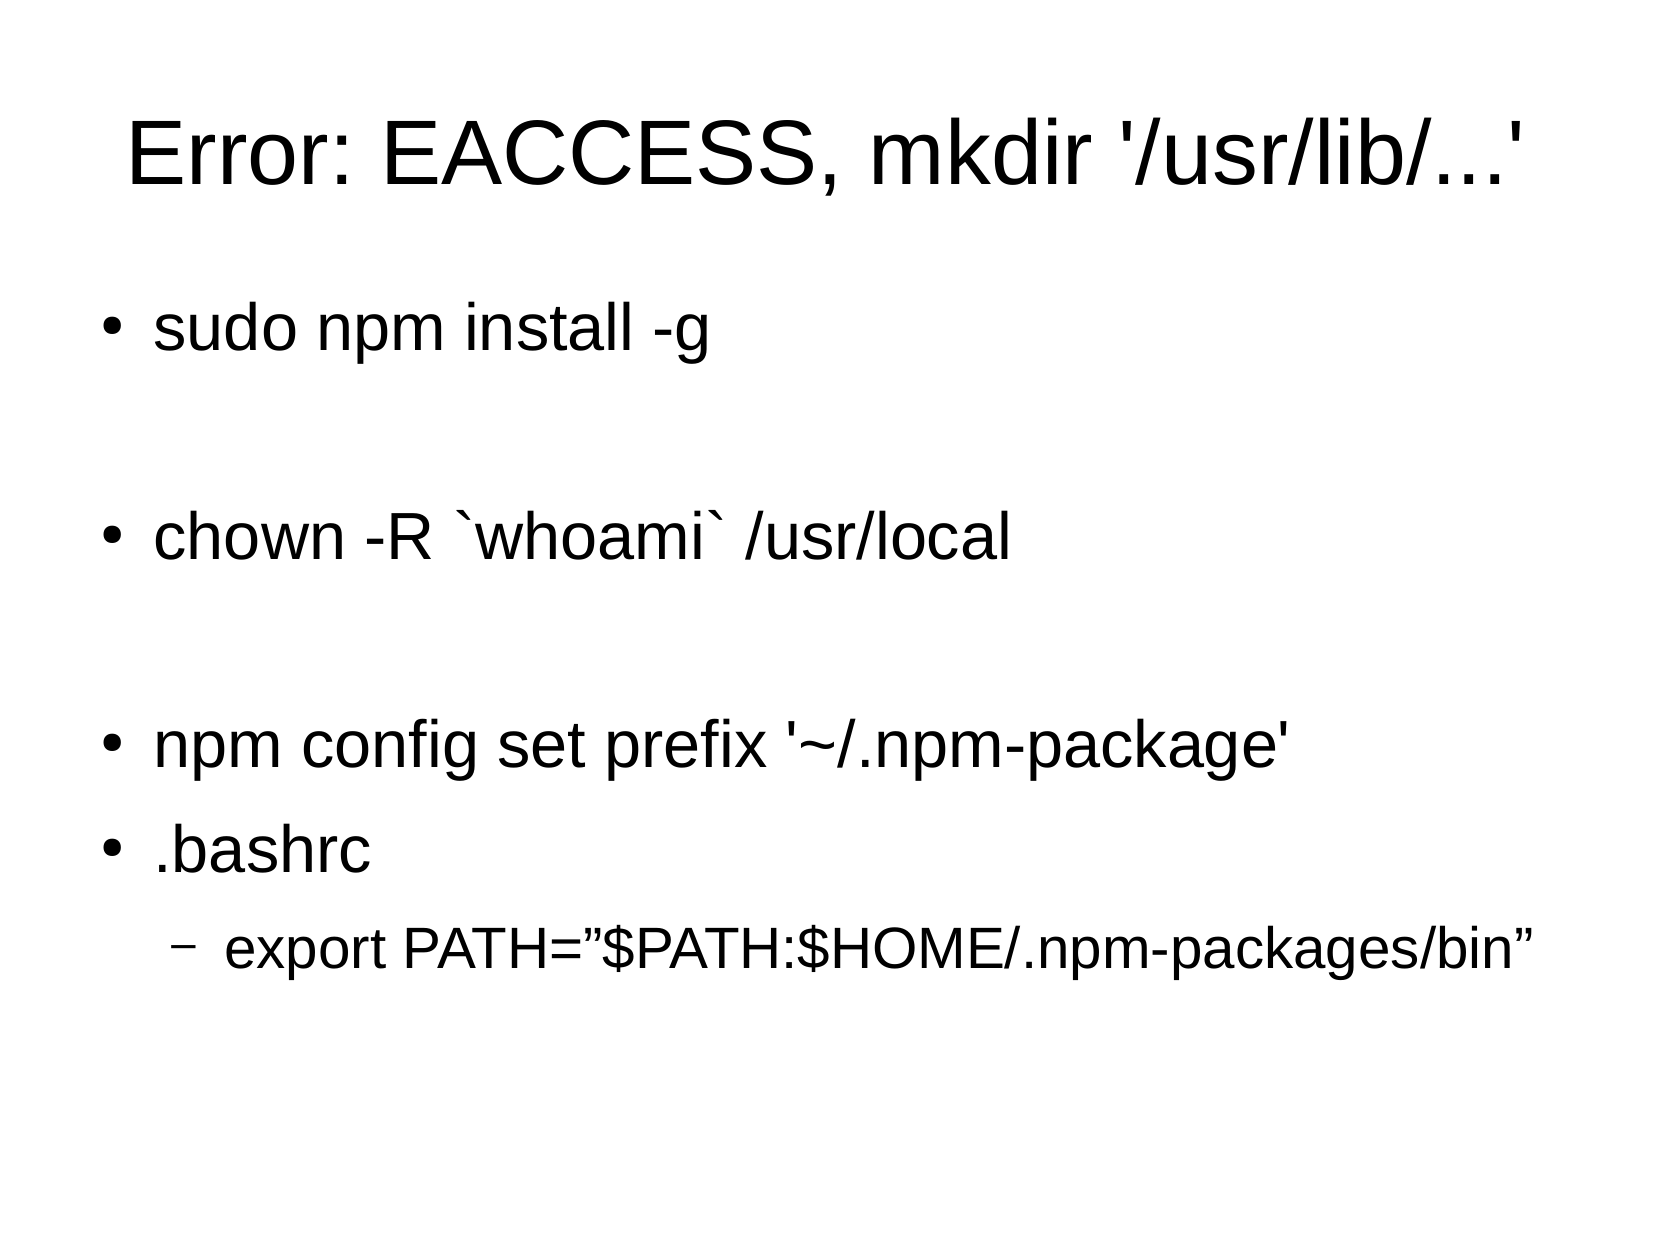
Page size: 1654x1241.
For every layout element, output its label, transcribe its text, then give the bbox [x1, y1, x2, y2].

list sudo npm install -g chown -R `whoami` /usr/local npm config set prefix '~/.npm-package' .bashrc export PATH=”$PATH:$HOME/.npm-packages/bin” [82, 290, 1571, 1010]
title Error: EACCESS, mkdir '/usr/lib/...' [82, 49, 1571, 257]
